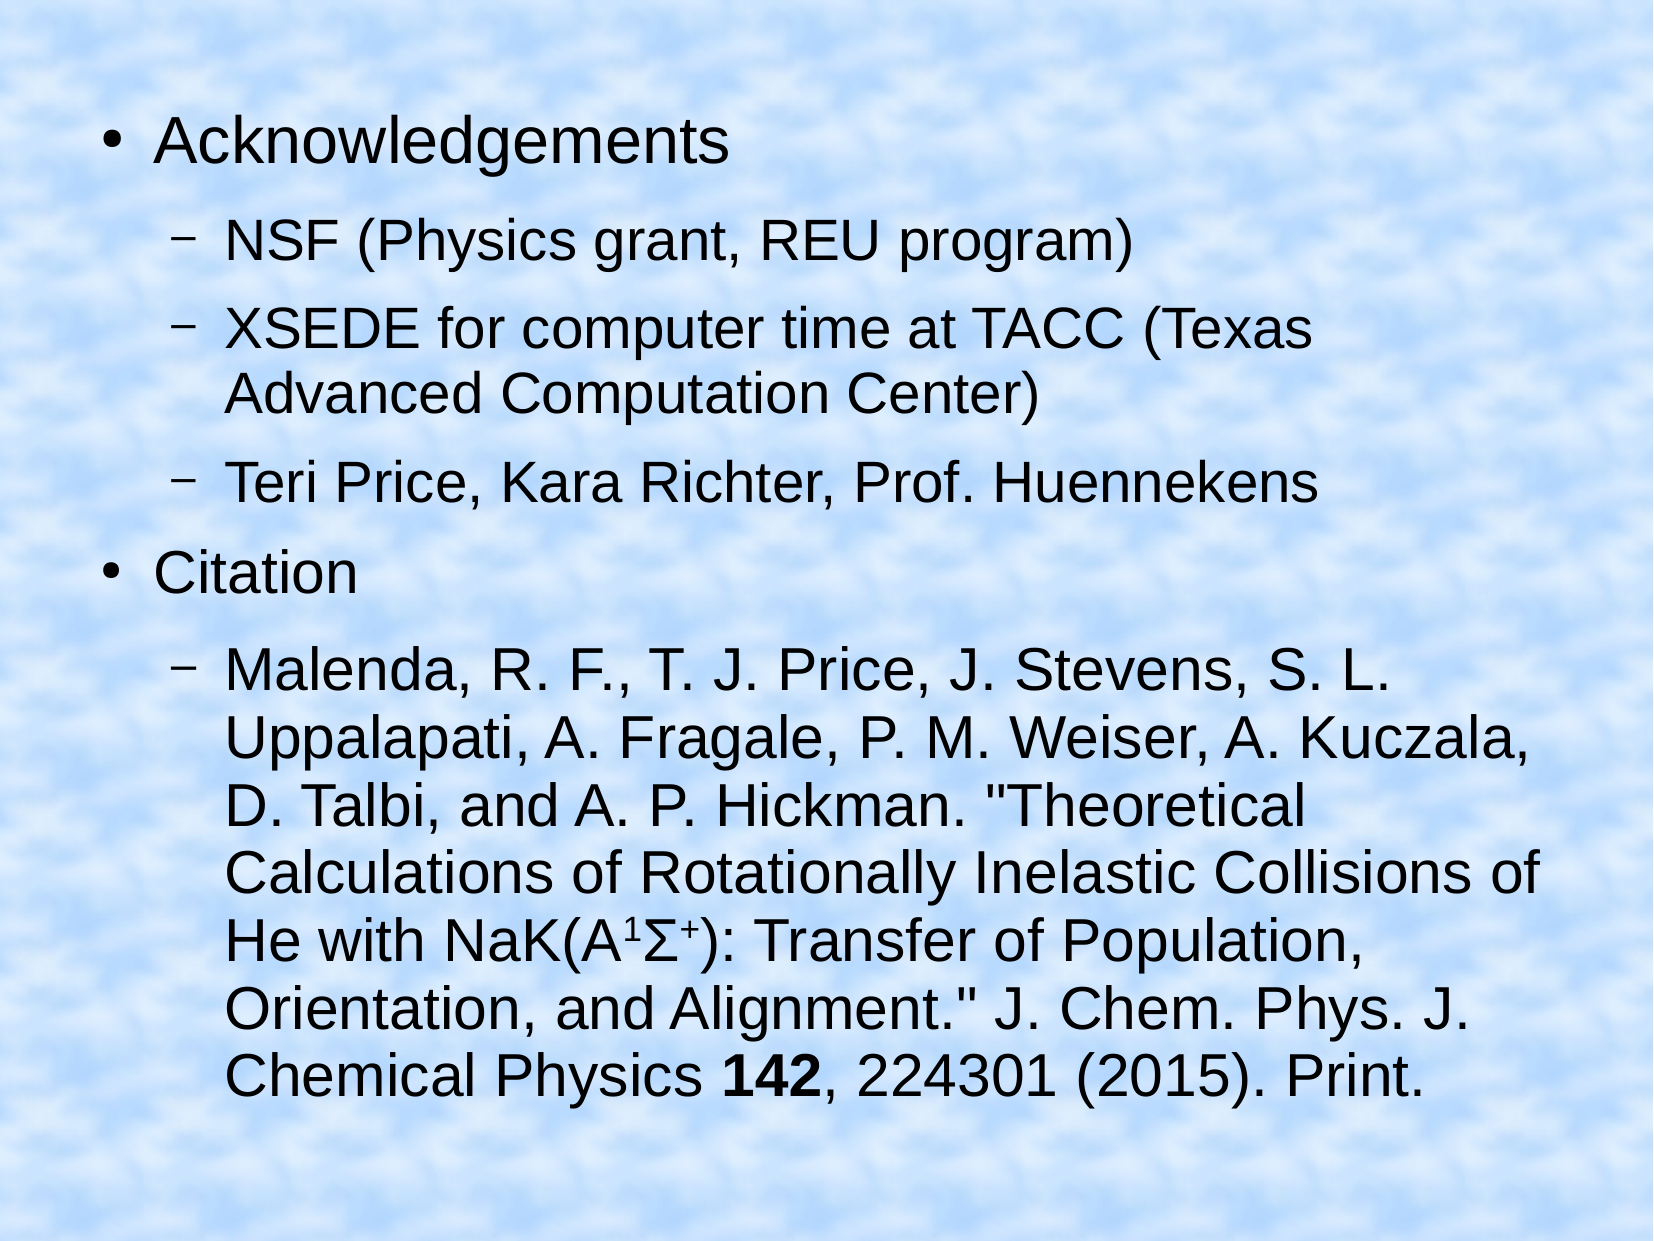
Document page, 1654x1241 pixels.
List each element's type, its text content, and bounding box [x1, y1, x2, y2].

list Acknowledgements NSF (Physics grant, REU program) XSEDE for computer time at TACC (Texas Advanced Computation Center) Teri Price, Kara Richter, Prof. Huennekens Citation Malenda, R. F., T. J. Price, J. Stevens, S. L. Uppalapati, A. Fragale, P. M. Weiser, A. Kuczala, D. Talbi, and A. P. Hickman. "Theoretical Calculations of Rotationally Inelastic Collisions of He with NaK(A1Σ+): Transfer of Population, Orientation, and Alignment." J. Chem. Phys. J. Chemical Physics 142, 224301 (2015). Print. [82, 102, 1571, 1138]
picture [0, 0, 1654, 1241]
